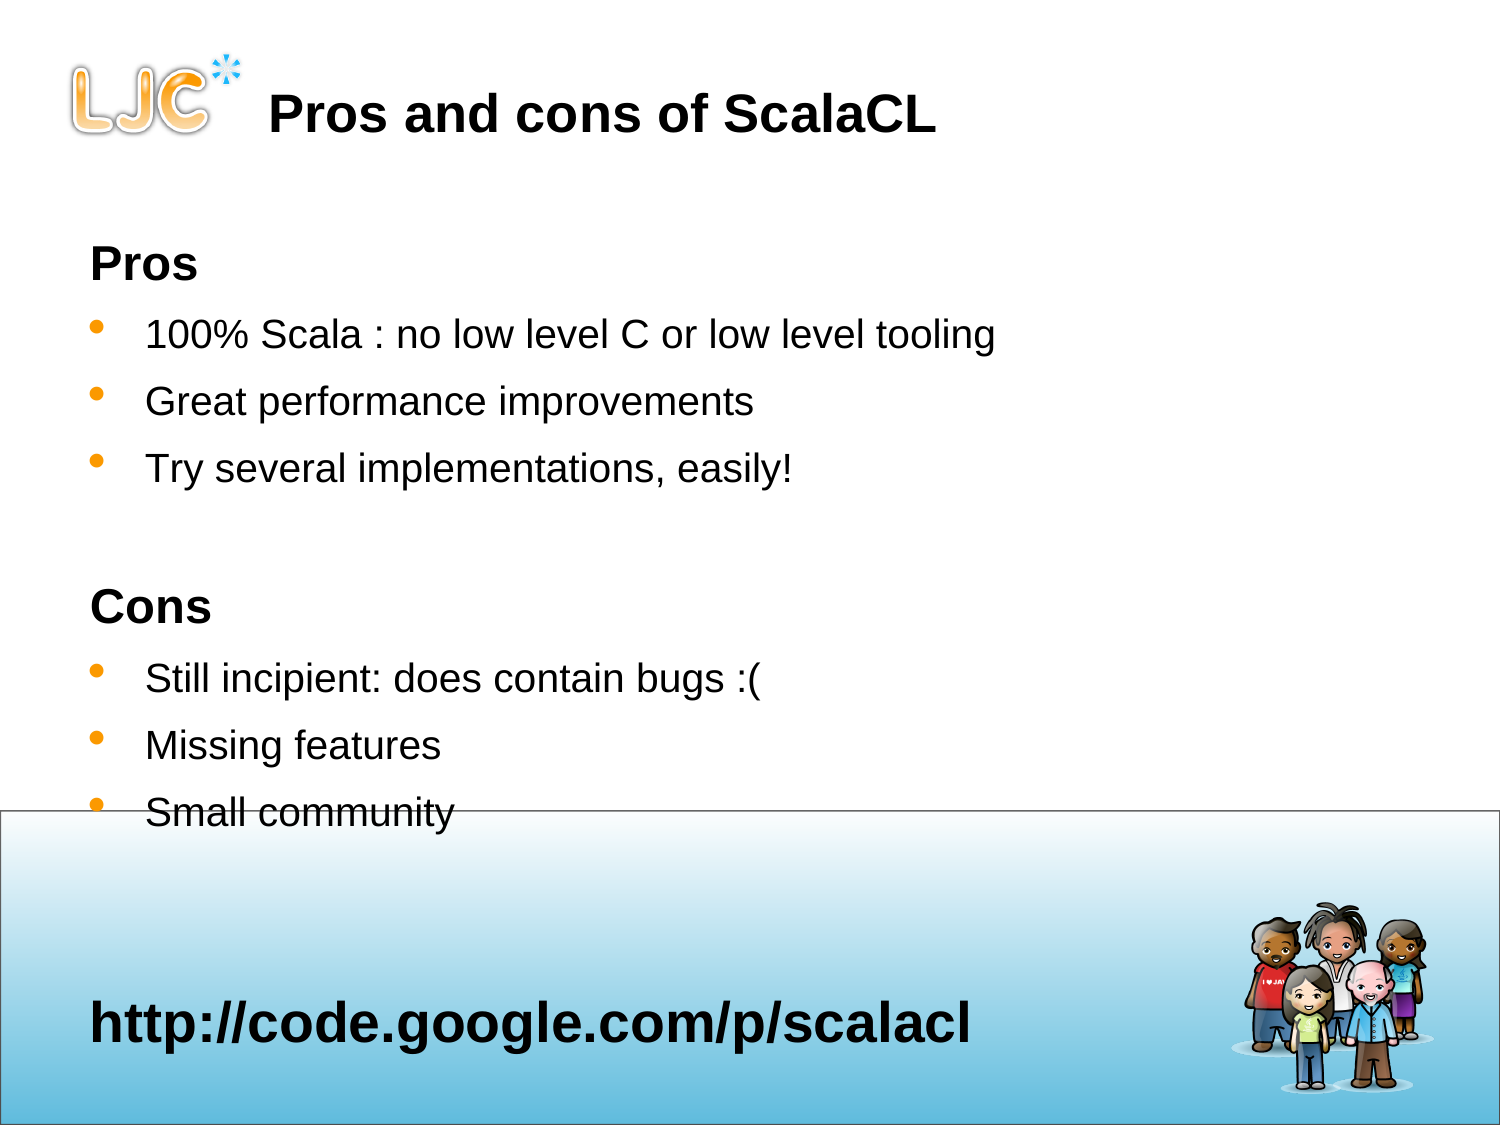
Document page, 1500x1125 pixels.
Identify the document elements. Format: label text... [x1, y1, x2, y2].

picture [1220, 892, 1458, 1100]
title Pros and cons of ScalaCL [253, 45, 1425, 176]
list Pros 100% Scala : no low level C or low level tooling Great performance improvements Try several implementations, easily! Cons Still incipient: does contain bugs :( Missing features Small community http://code.google.com/p/scalacl [75, 223, 1426, 1063]
picture [53, 43, 254, 143]
